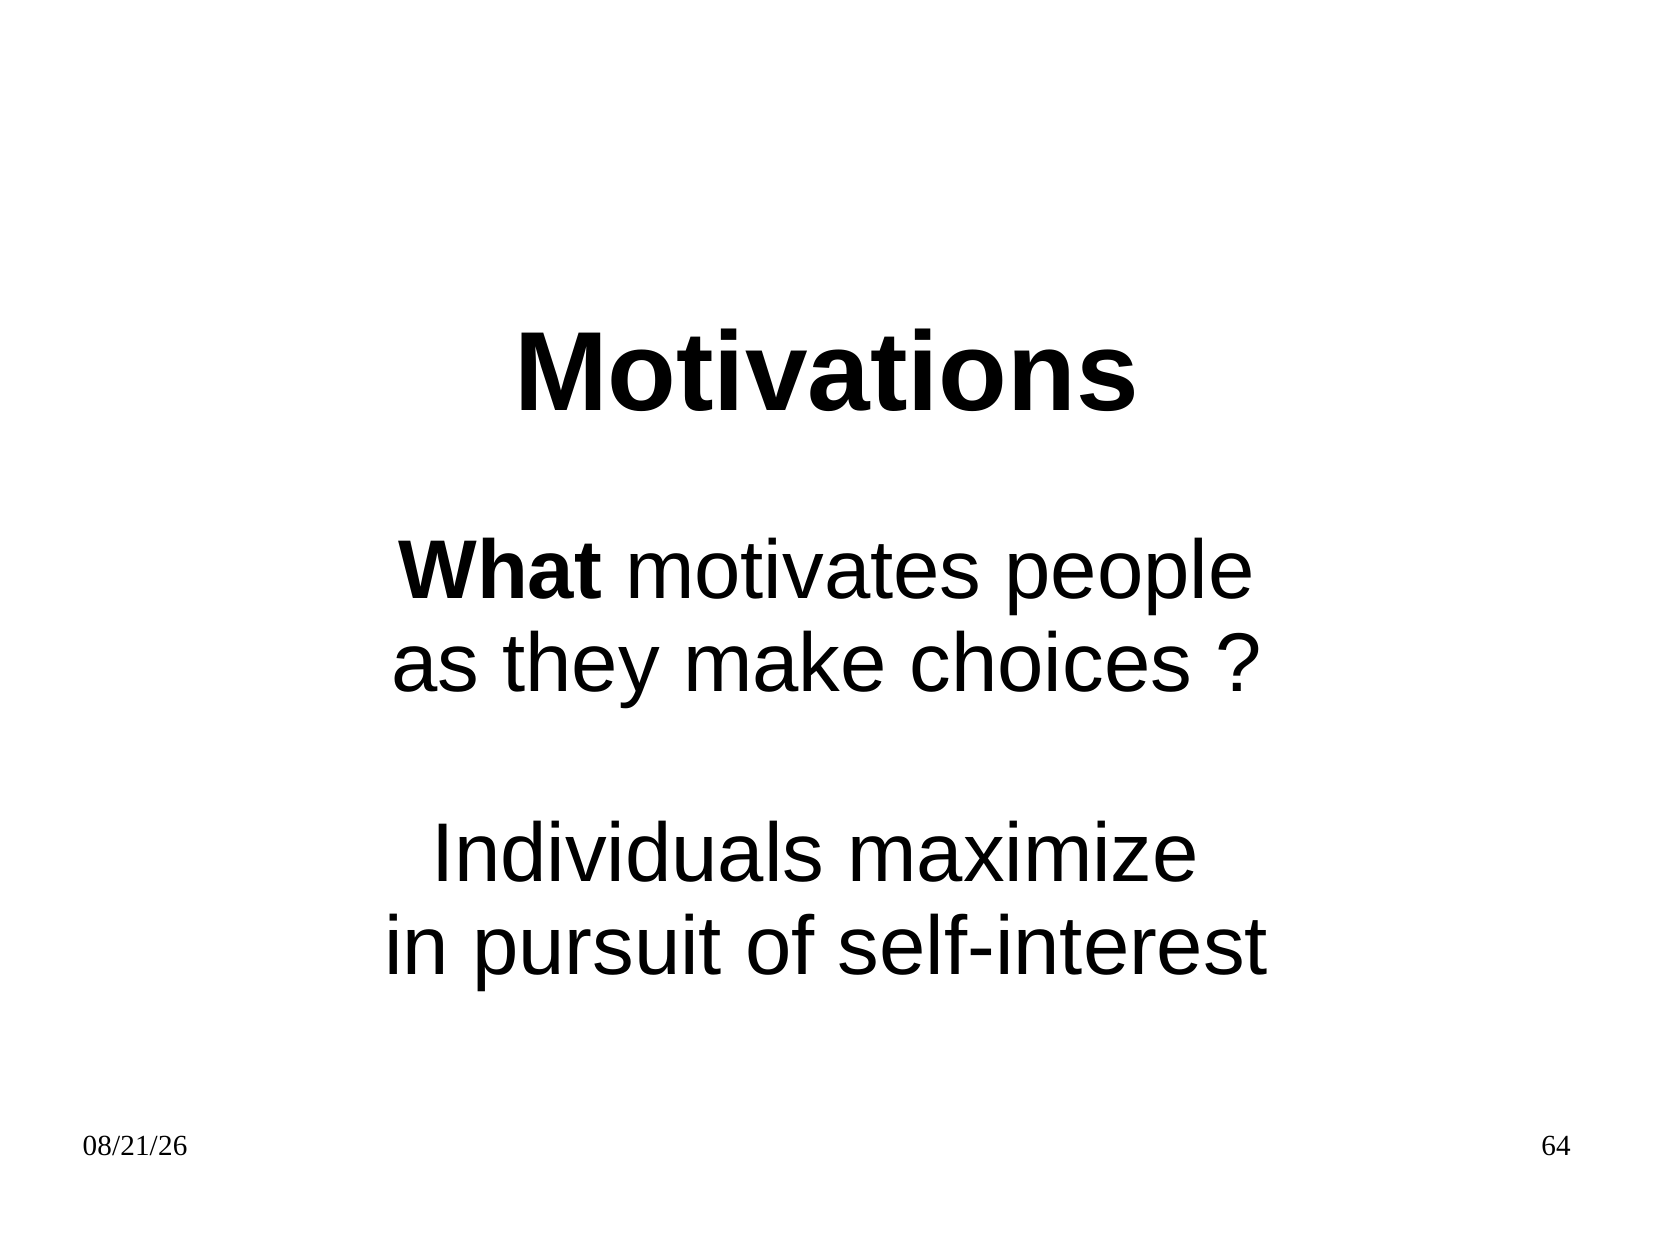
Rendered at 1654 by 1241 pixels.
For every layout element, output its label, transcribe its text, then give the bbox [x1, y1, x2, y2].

title Motivations [82, 267, 1571, 476]
text_box Individuals maximize in pursuit of self-interest [82, 794, 1571, 1004]
subtitle What motivates people as they make choices ? [82, 511, 1571, 721]
